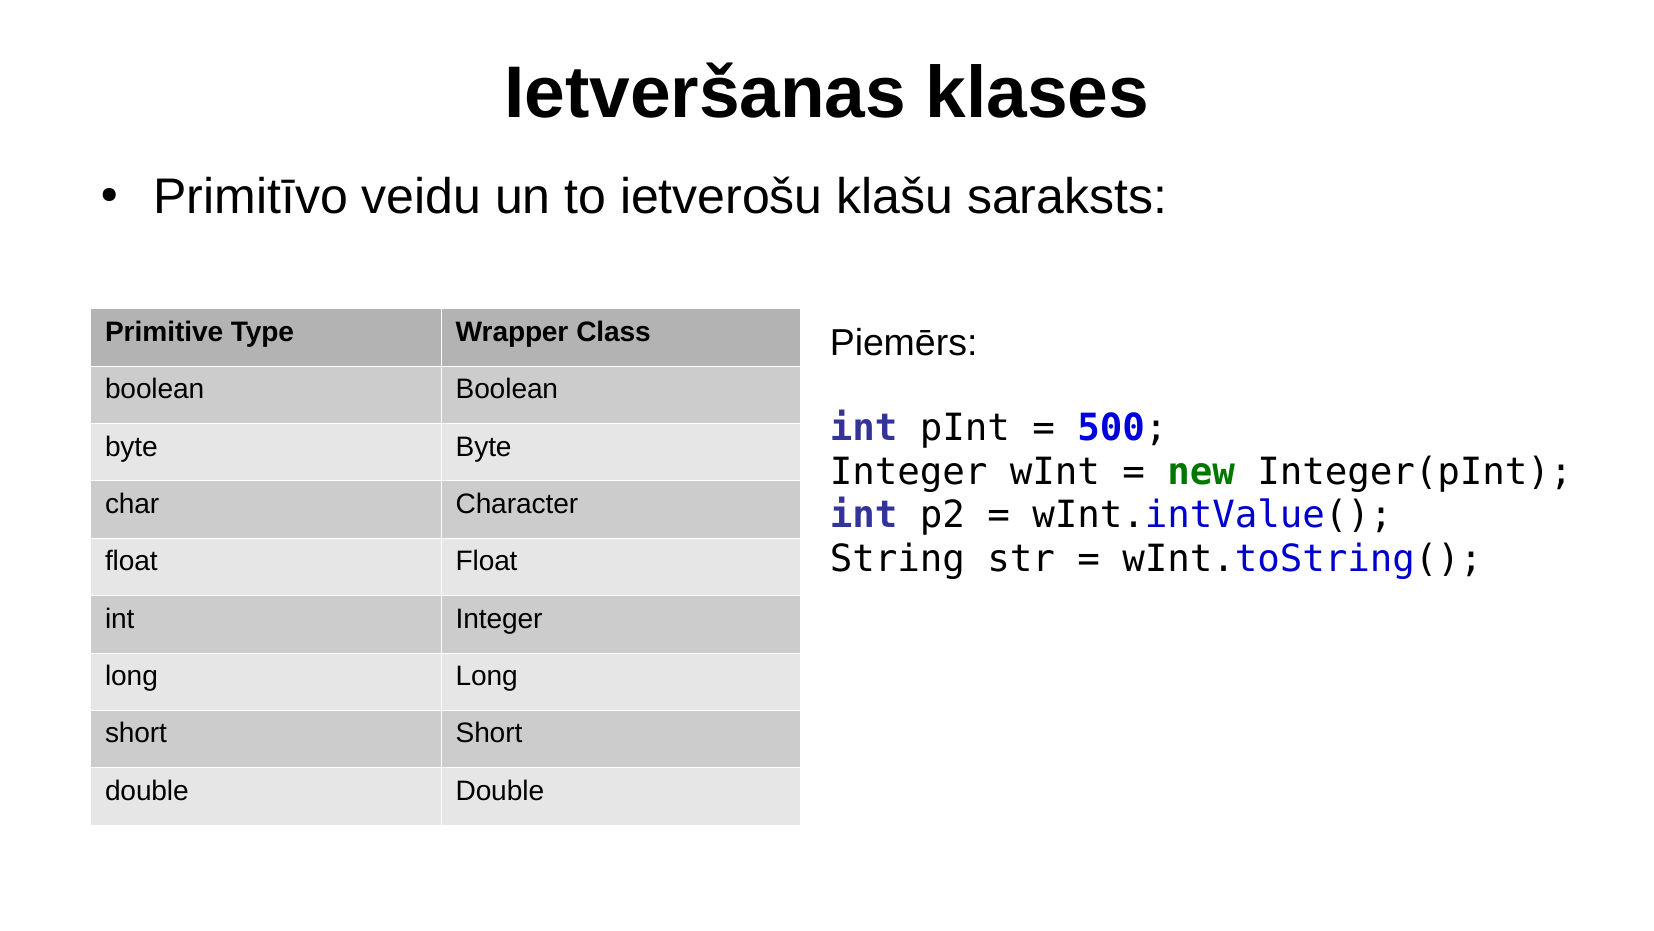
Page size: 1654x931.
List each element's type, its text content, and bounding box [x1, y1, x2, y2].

table_cell byte [91, 424, 441, 480]
table_cell Boolean [442, 367, 800, 423]
table_cell long [91, 654, 441, 710]
title Ietveršanas klases [82, 37, 1571, 147]
table_cell Long [442, 654, 800, 710]
table_cell Character [442, 481, 800, 538]
table_cell int [91, 596, 441, 653]
table_cell Short [442, 711, 800, 767]
table_cell boolean [91, 367, 441, 423]
table_cell Float [442, 539, 800, 595]
table_cell Integer [442, 596, 800, 653]
table_cell double [91, 768, 441, 825]
table_cell Byte [442, 424, 800, 480]
table_cell Double [442, 768, 800, 825]
table_cell float [91, 539, 441, 595]
table_cell char [91, 481, 441, 538]
list Primitīvo veidu un to ietverošu klašu saraksts: [82, 168, 1583, 346]
text_box Piemērs: int pInt = 500; Integer wInt = new Integer(pInt); int p2 = wInt.intValue(); String str = wInt.toString(); [814, 314, 1630, 740]
table_header Wrapper Class [442, 309, 800, 366]
table_header Primitive Type [91, 309, 441, 366]
table_cell short [91, 711, 441, 767]
